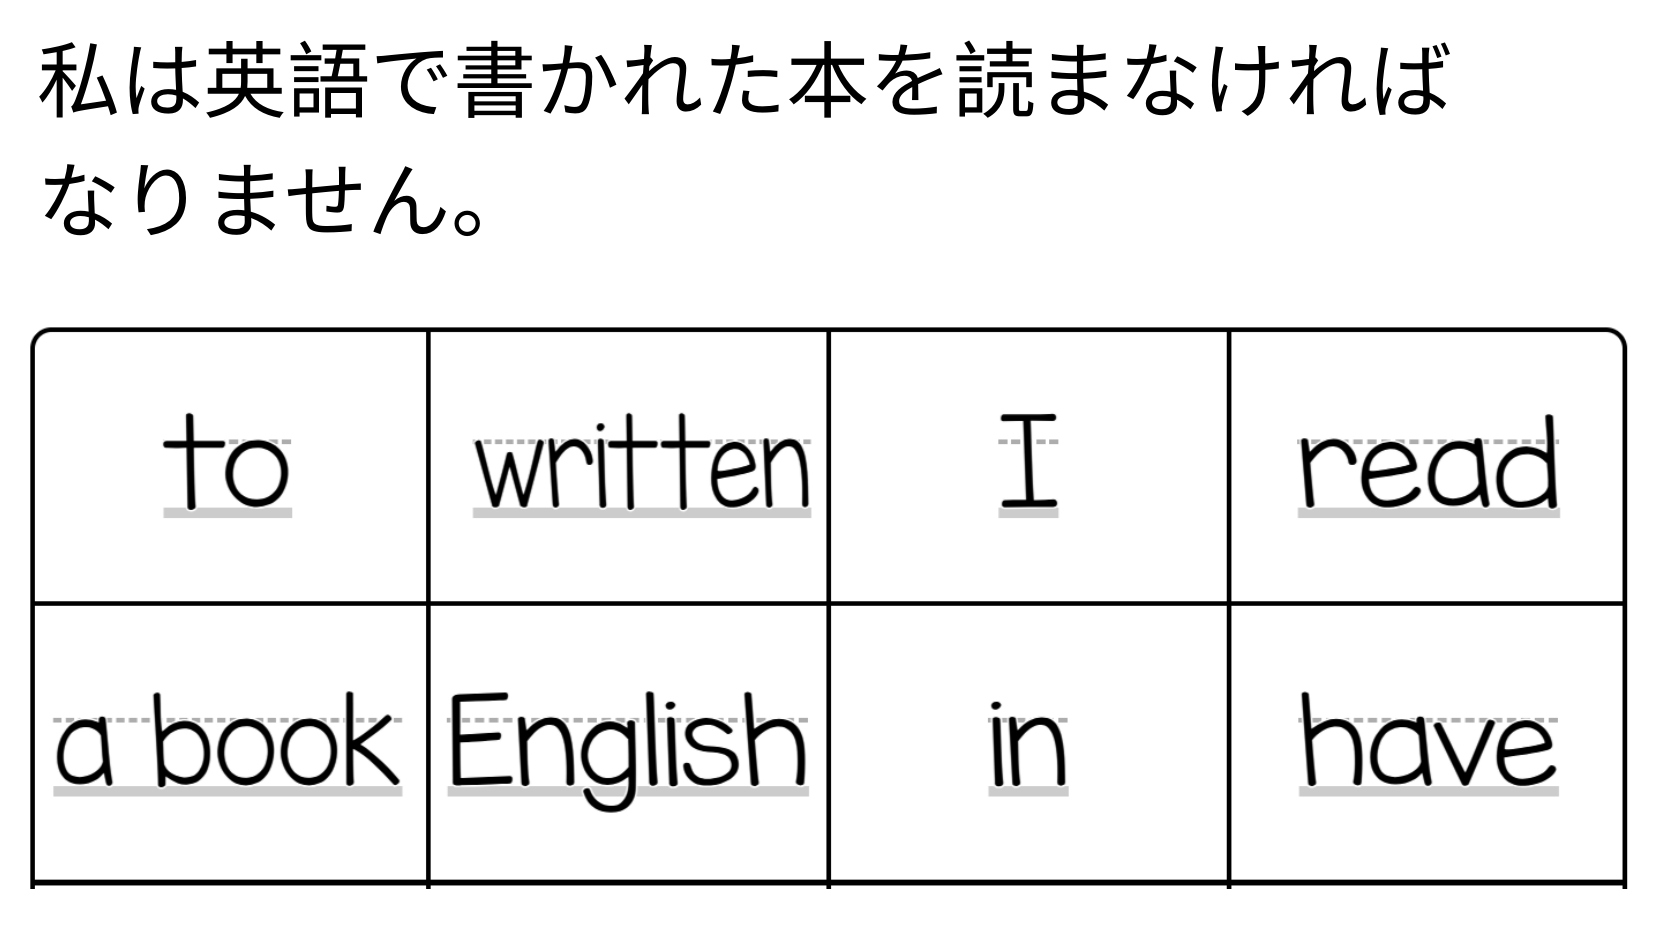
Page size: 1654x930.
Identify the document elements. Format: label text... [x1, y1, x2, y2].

picture [20, 324, 1633, 889]
title 私は英語で書かれた本を読まなければ なりません。 [37, 19, 1612, 252]
